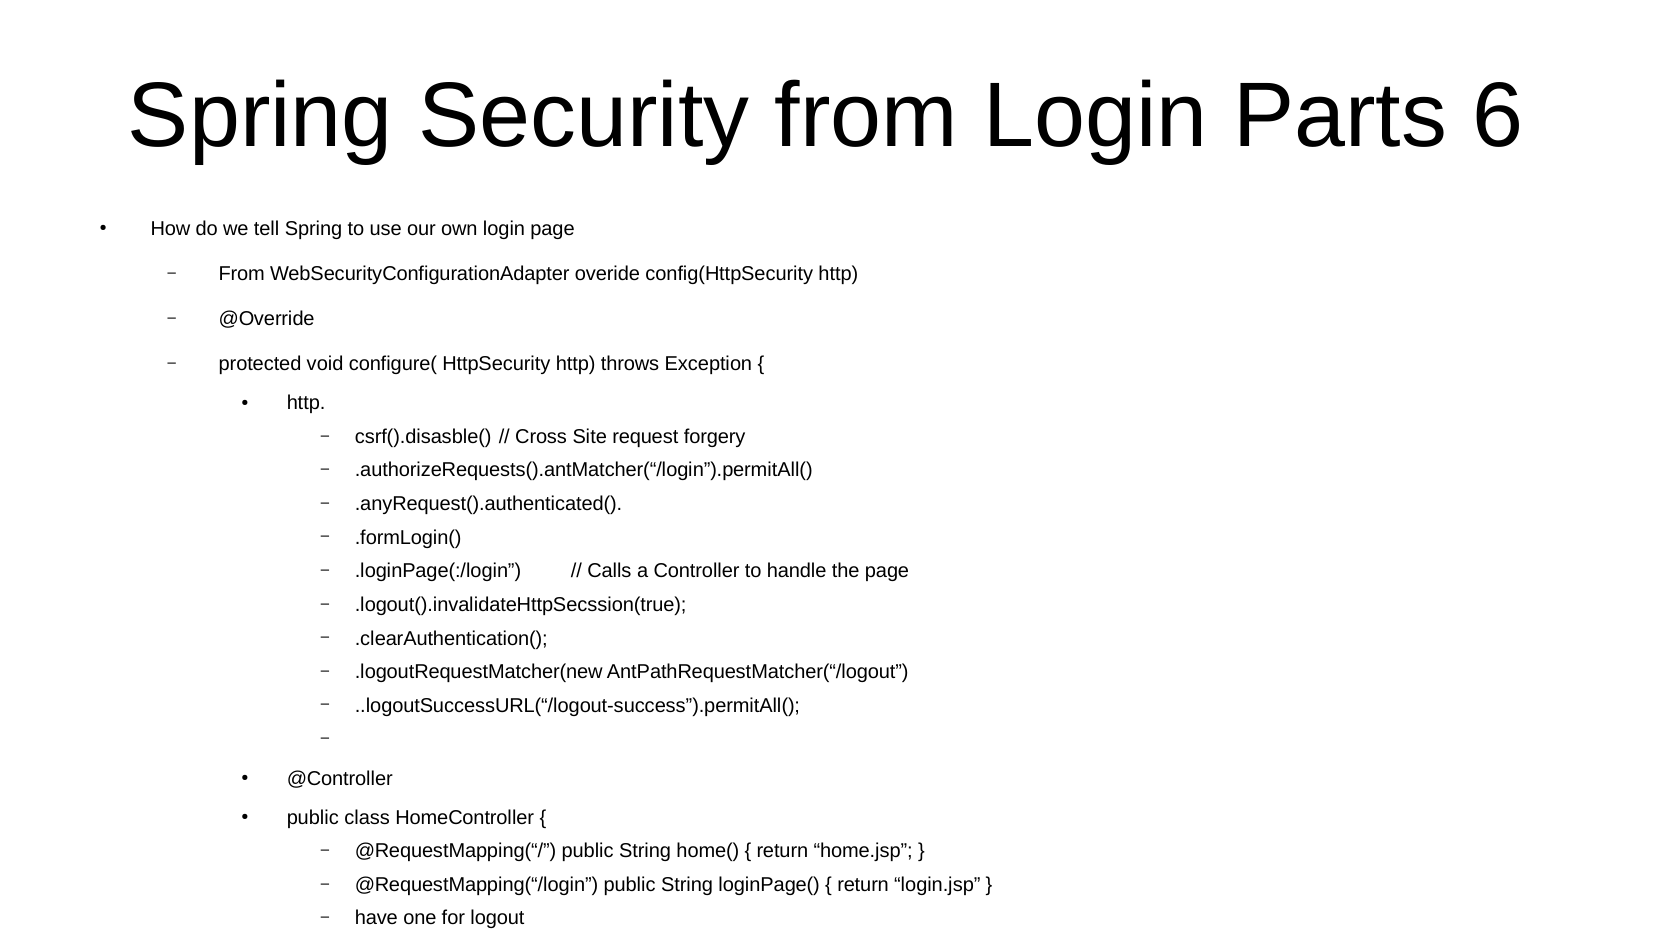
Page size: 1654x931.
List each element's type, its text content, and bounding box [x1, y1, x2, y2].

list How do we tell Spring to use our own login page From WebSecurityConfigurationAdapter overide config(HttpSecurity http) @Override protected void configure( HttpSecurity http) throws Exception { http. csrf().disasble() // Cross Site request forgery .authorizeRequests().antMatcher(“/login”).permitAll() .anyRequest().authenticated(). .formLogin() .loginPage(:/login”) // Calls a Controller to handle the page .logout().invalidateHttpSecssion(true); .clearAuthentication(); .logoutRequestMatcher(new AntPathRequestMatcher(“/logout”) ..logoutSuccessURL(“/logout-success”).permitAll(); @Controller public class HomeController { @RequestMapping(“/”) public String home() { return “home.jsp”; } @RequestMapping(“/login”) public String loginPage() { return “login.jsp” } have one for logout [82, 217, 1636, 931]
title Spring Security from Login Parts 6 [82, 37, 1571, 193]
